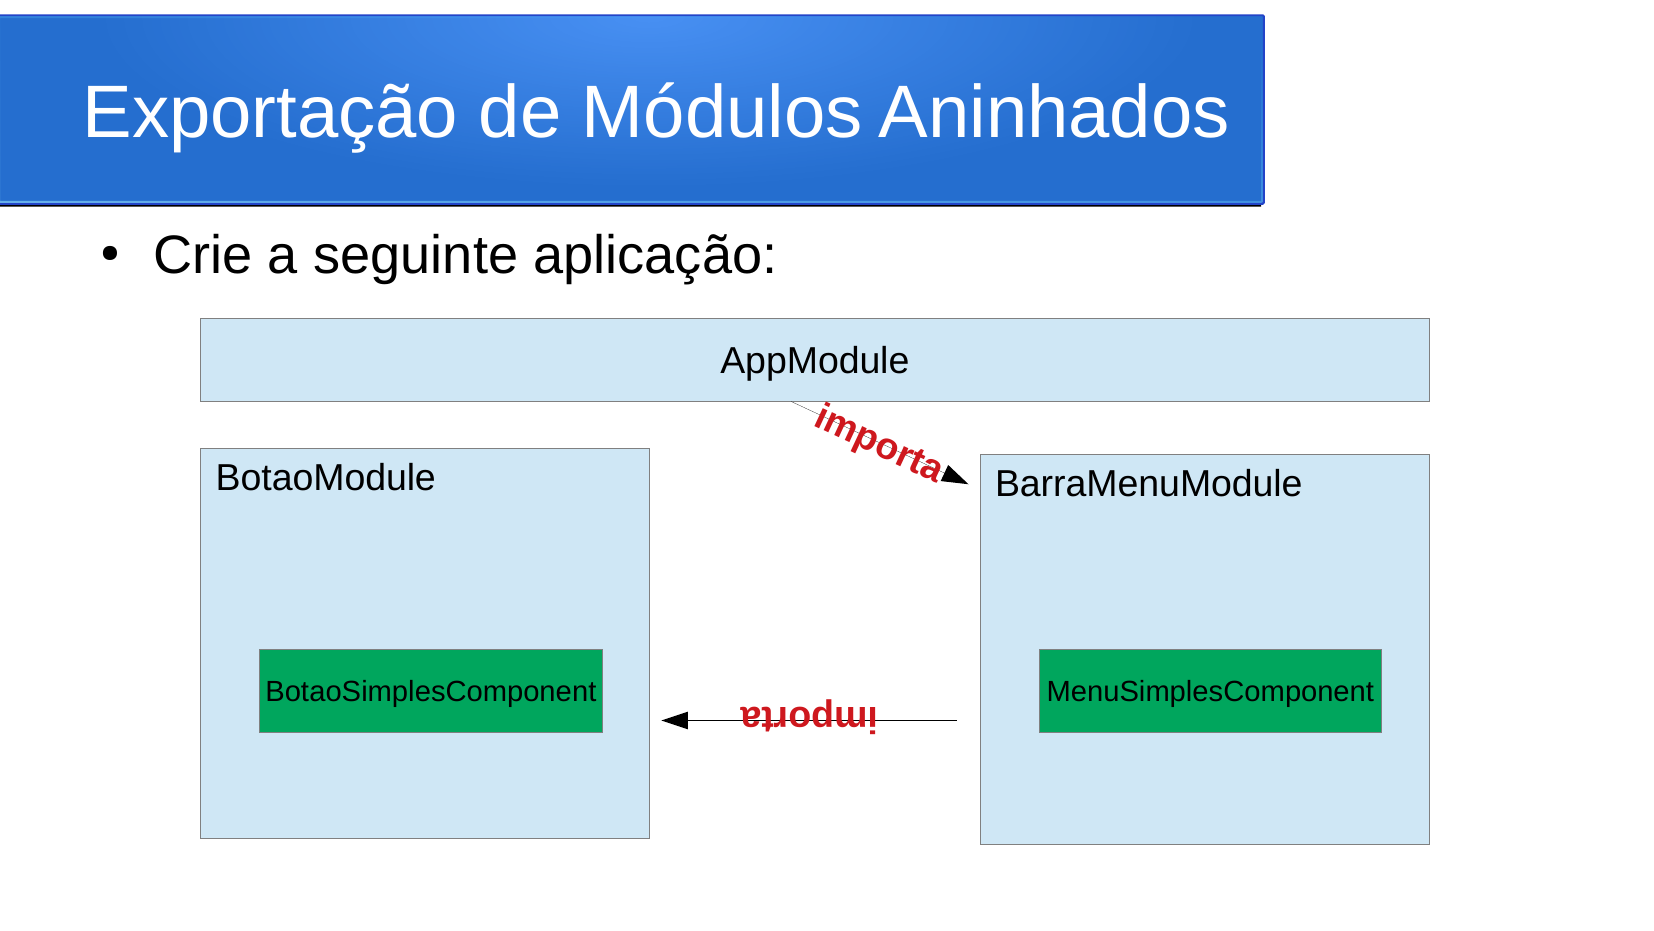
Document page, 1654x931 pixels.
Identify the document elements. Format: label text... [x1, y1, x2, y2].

text_box MenuSimplesComponent [1039, 649, 1382, 733]
text_box AppModule [200, 318, 1430, 402]
title Exportação de Módulos Aninhados [82, 35, 1235, 189]
text_box BotaoSimplesComponent [259, 649, 603, 733]
text_box BotaoModule [200, 448, 650, 839]
text_box BarraMenuModule [980, 454, 1430, 845]
list Crie a seguinte aplicação: [82, 224, 1571, 764]
